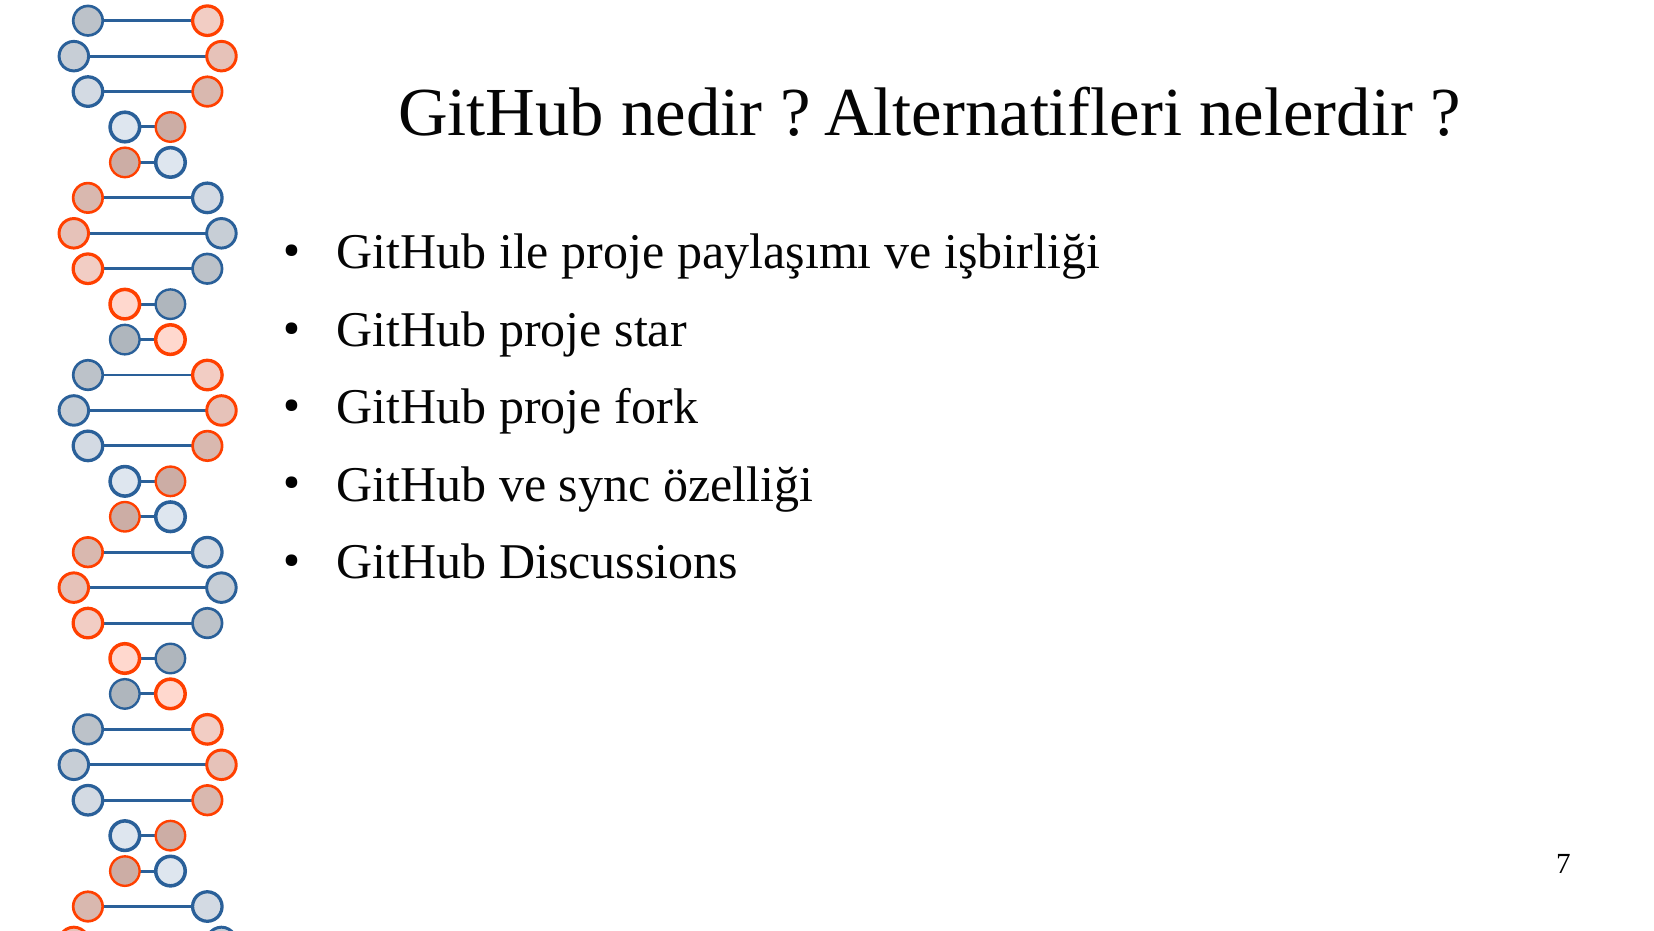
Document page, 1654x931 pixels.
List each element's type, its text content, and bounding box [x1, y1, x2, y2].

title GitHub nedir ? Alternatifleri nelerdir ? [265, 35, 1595, 189]
list GitHub ile proje paylaşımı ve işbirliği GitHub proje star GitHub proje fork GitHub ve sync özelliği GitHub Discussions [265, 224, 1595, 764]
